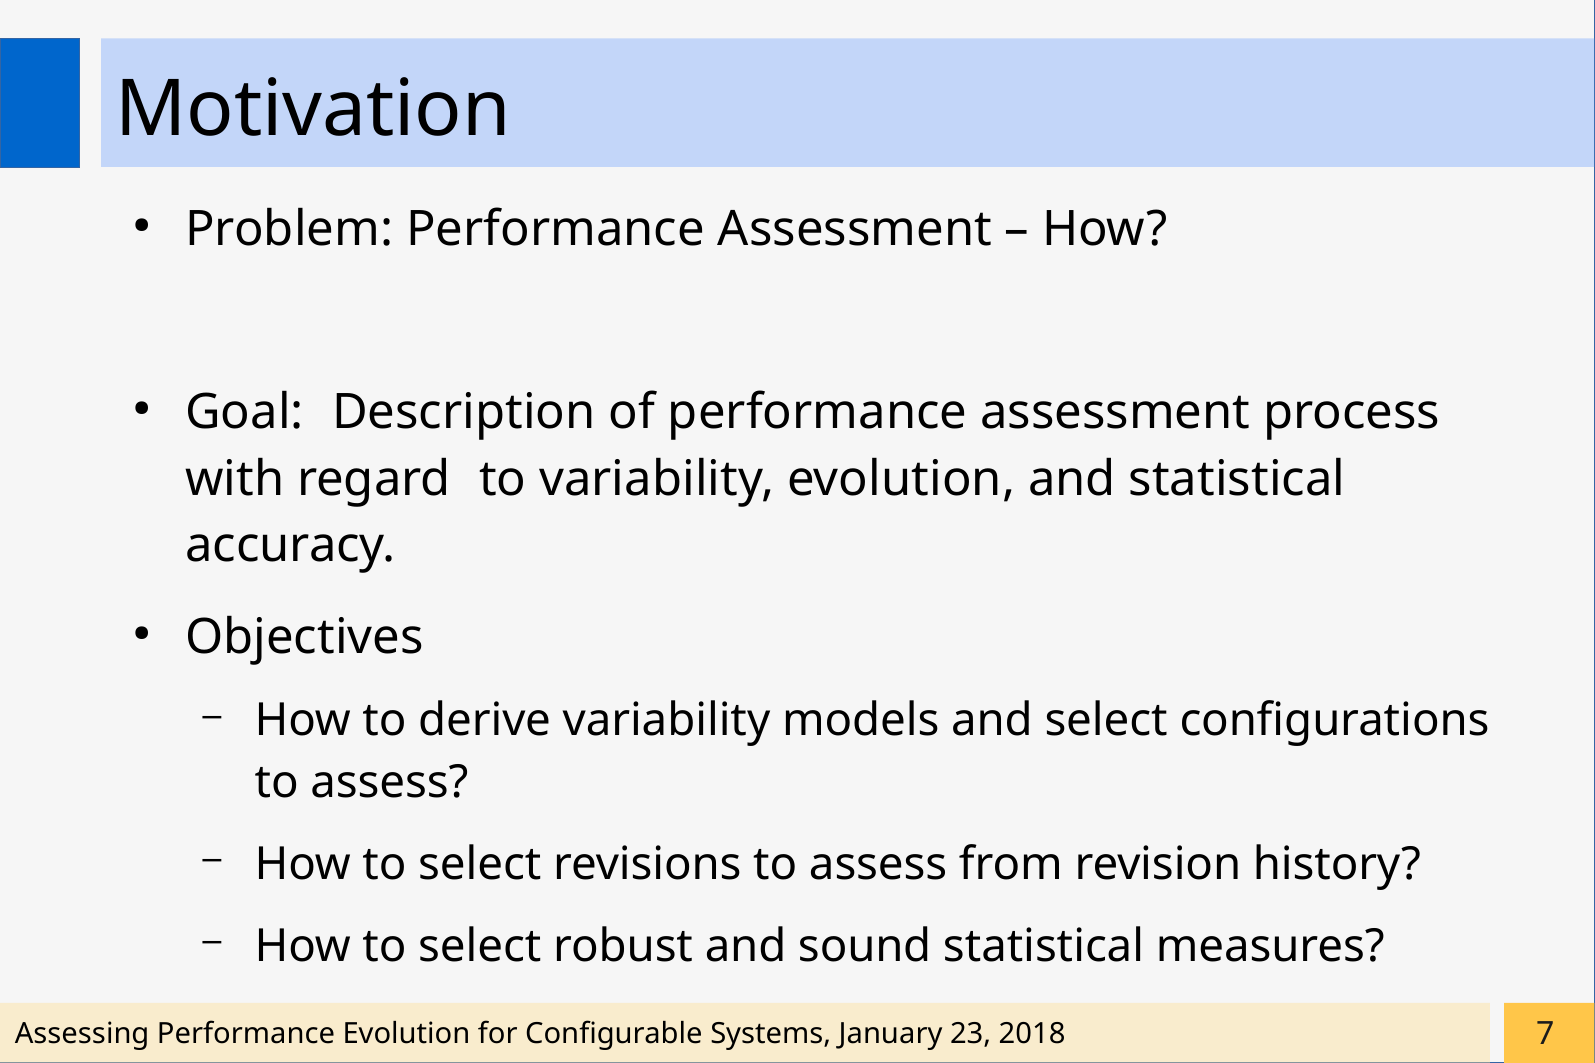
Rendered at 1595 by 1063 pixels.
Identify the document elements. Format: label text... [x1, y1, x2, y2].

list Problem: Performance Assessment – How? Goal: Description of performance assessment process with regard to variability, evolution, and statistical accuracy. Objectives How to derive variability models and select configurations to assess? How to select revisions to assess from revision history? How to select robust and sound statistical measures? [115, 192, 1515, 978]
title Motivation [115, 27, 1515, 182]
